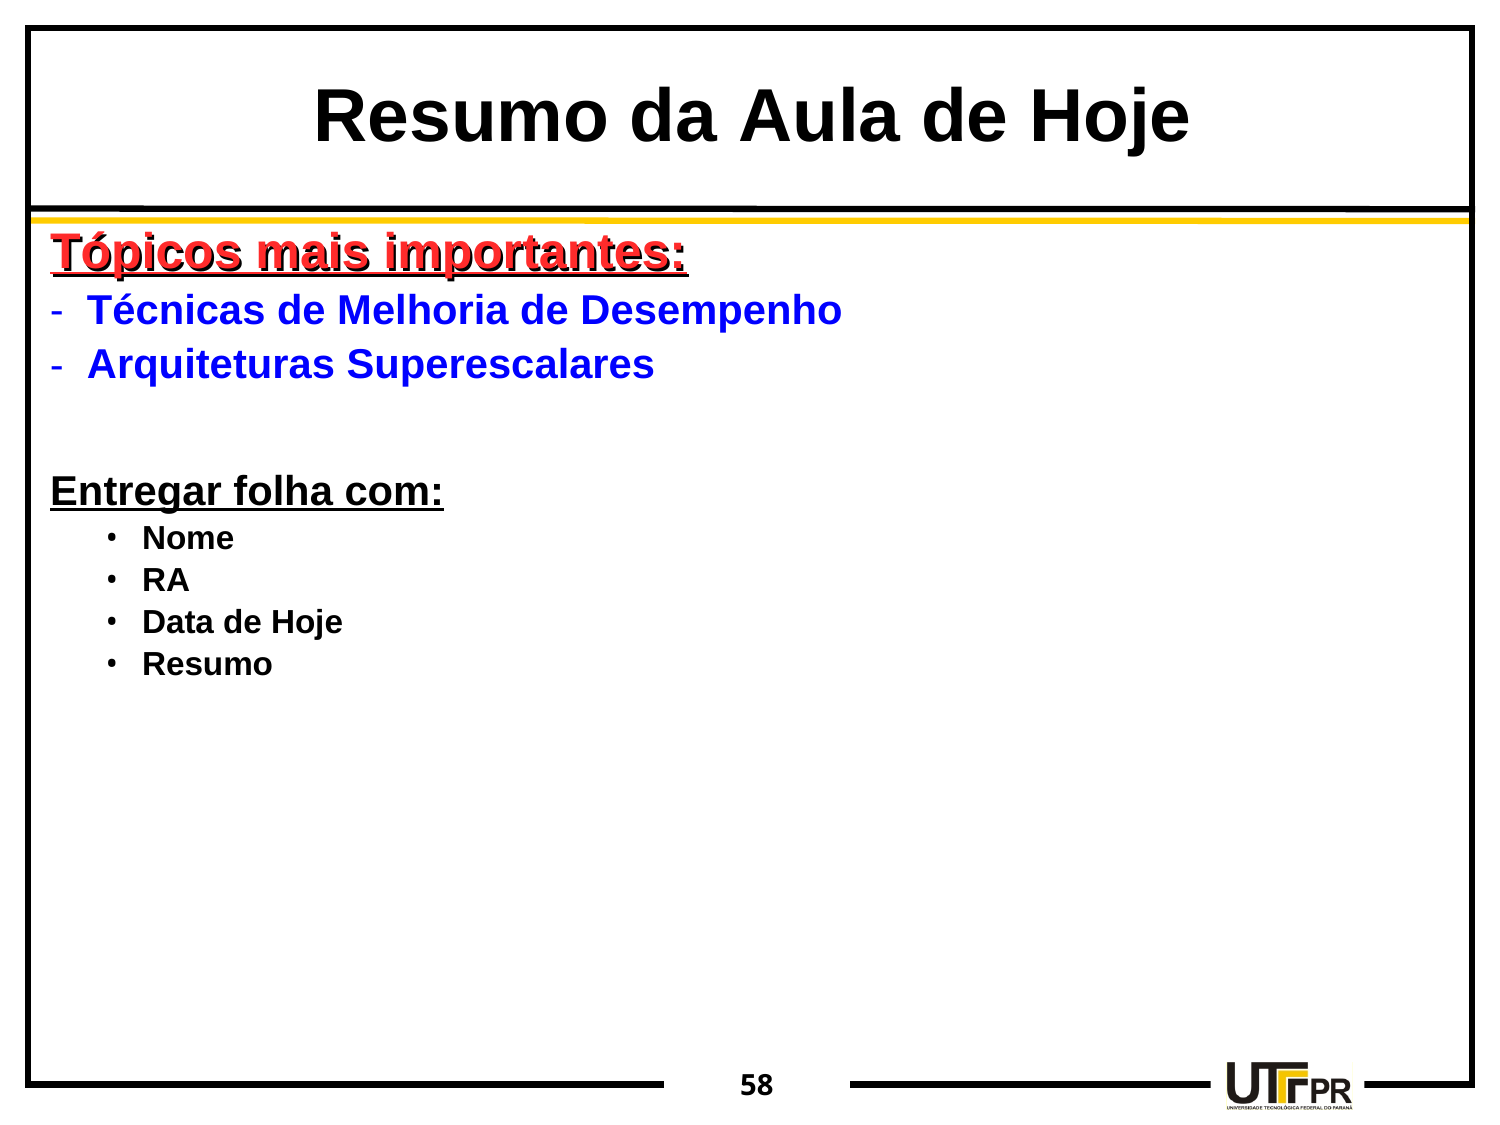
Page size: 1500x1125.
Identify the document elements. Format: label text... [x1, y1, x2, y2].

title Resumo da Aula de Hoje [29, 73, 1477, 168]
picture [1226, 1065, 1353, 1110]
list Tópicos mais importantes: Técnicas de Melhoria de Desempenho Arquiteturas Superescalares Entregar folha com: Nome RA Data de Hoje Resumo [35, 225, 1471, 1065]
